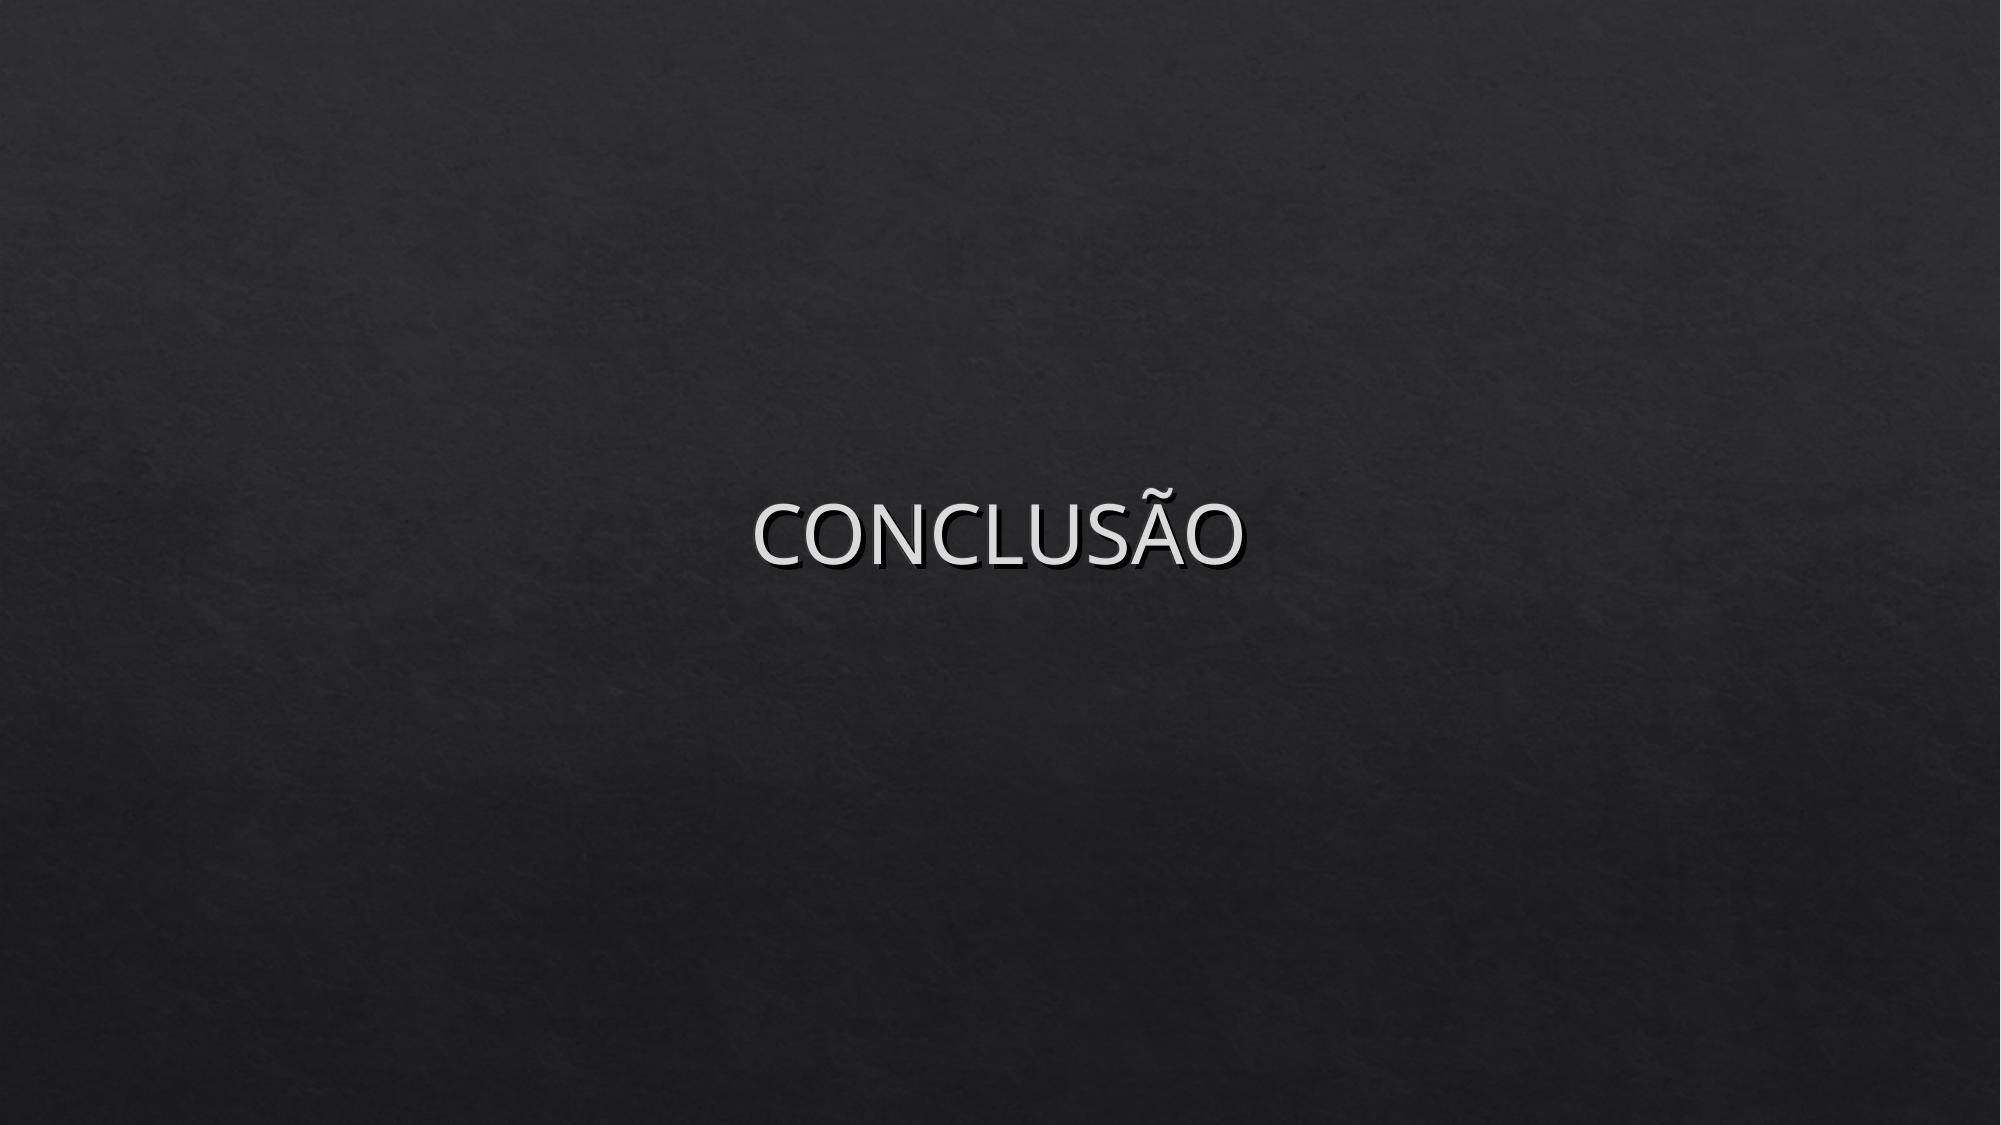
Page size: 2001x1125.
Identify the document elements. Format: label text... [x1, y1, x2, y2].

title CONCLUSÃO [212, 288, 1786, 589]
